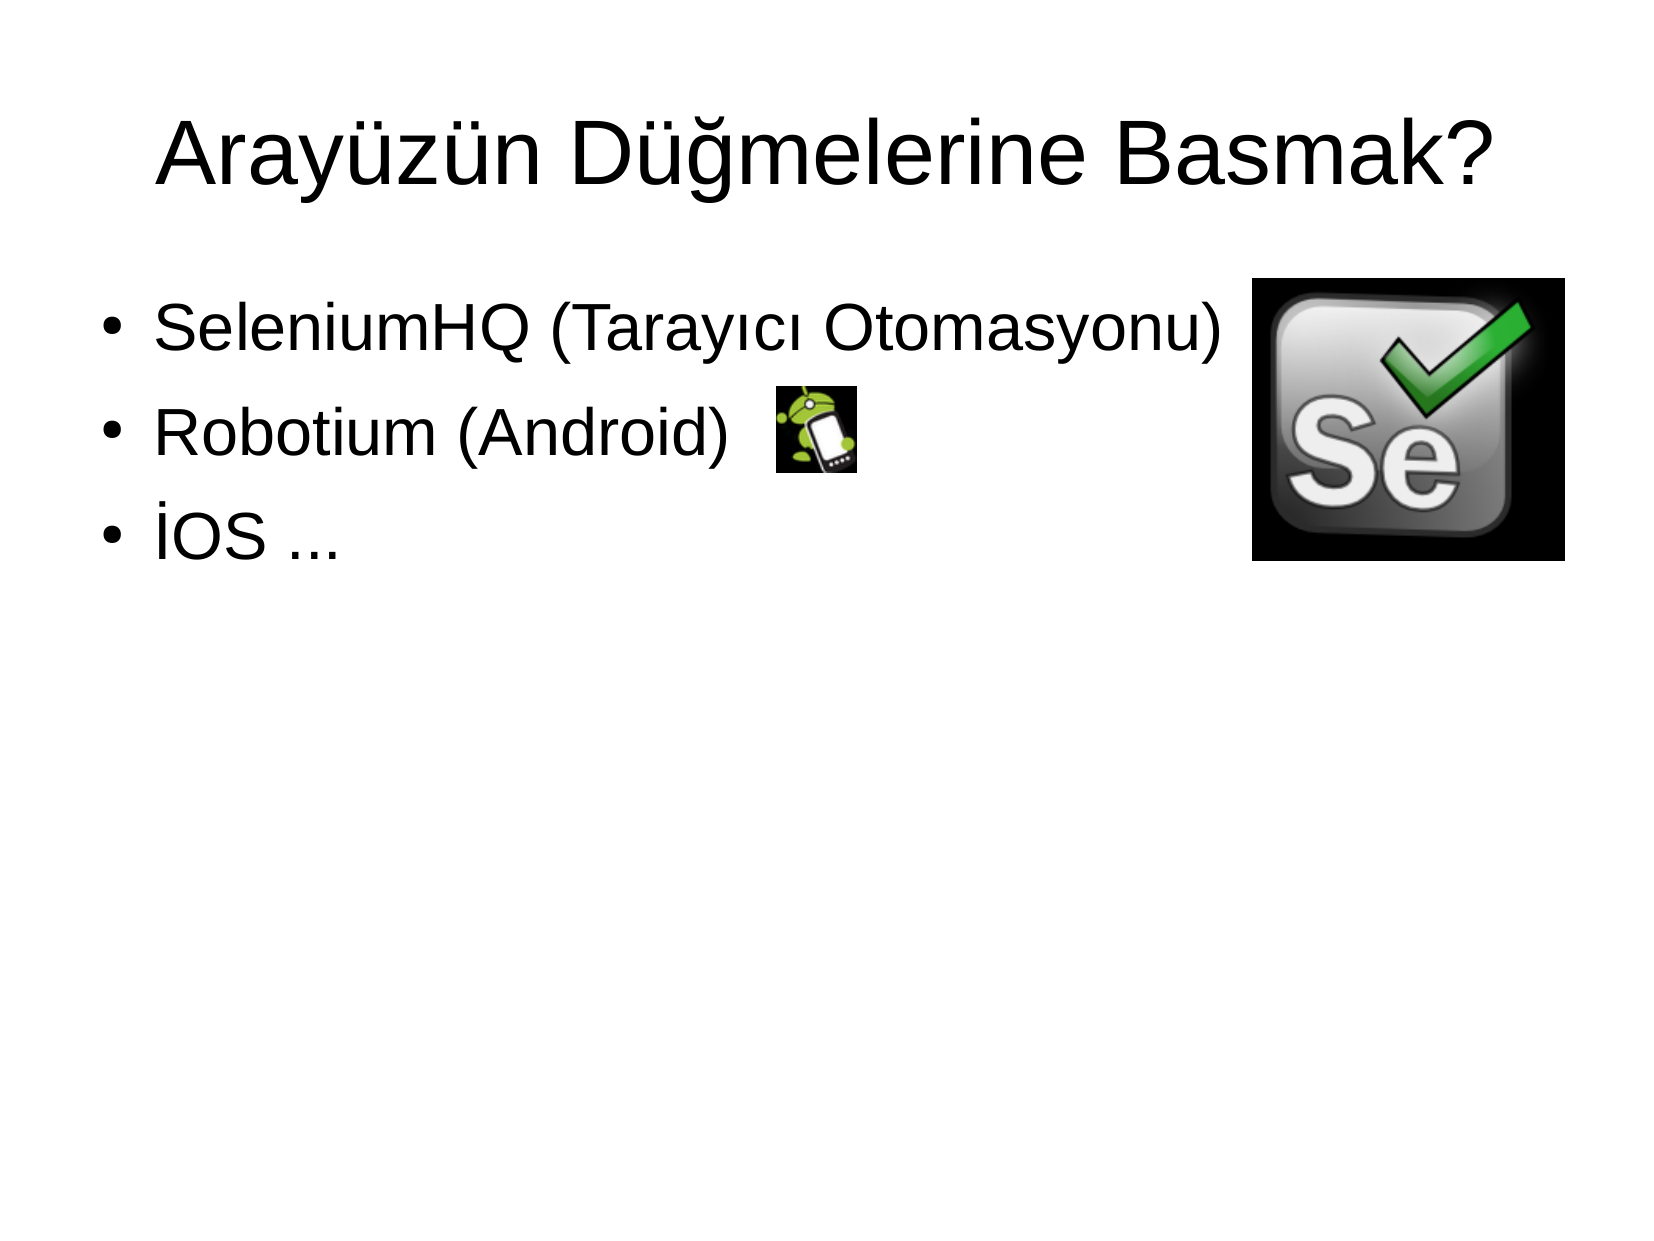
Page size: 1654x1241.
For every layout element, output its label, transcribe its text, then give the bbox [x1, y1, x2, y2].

picture [1252, 278, 1565, 562]
title Arayüzün Düğmelerine Basmak? [82, 49, 1571, 257]
picture [776, 386, 857, 473]
list SeleniumHQ (Tarayıcı Otomasyonu) Robotium (Android) İOS ... [82, 290, 1571, 1109]
